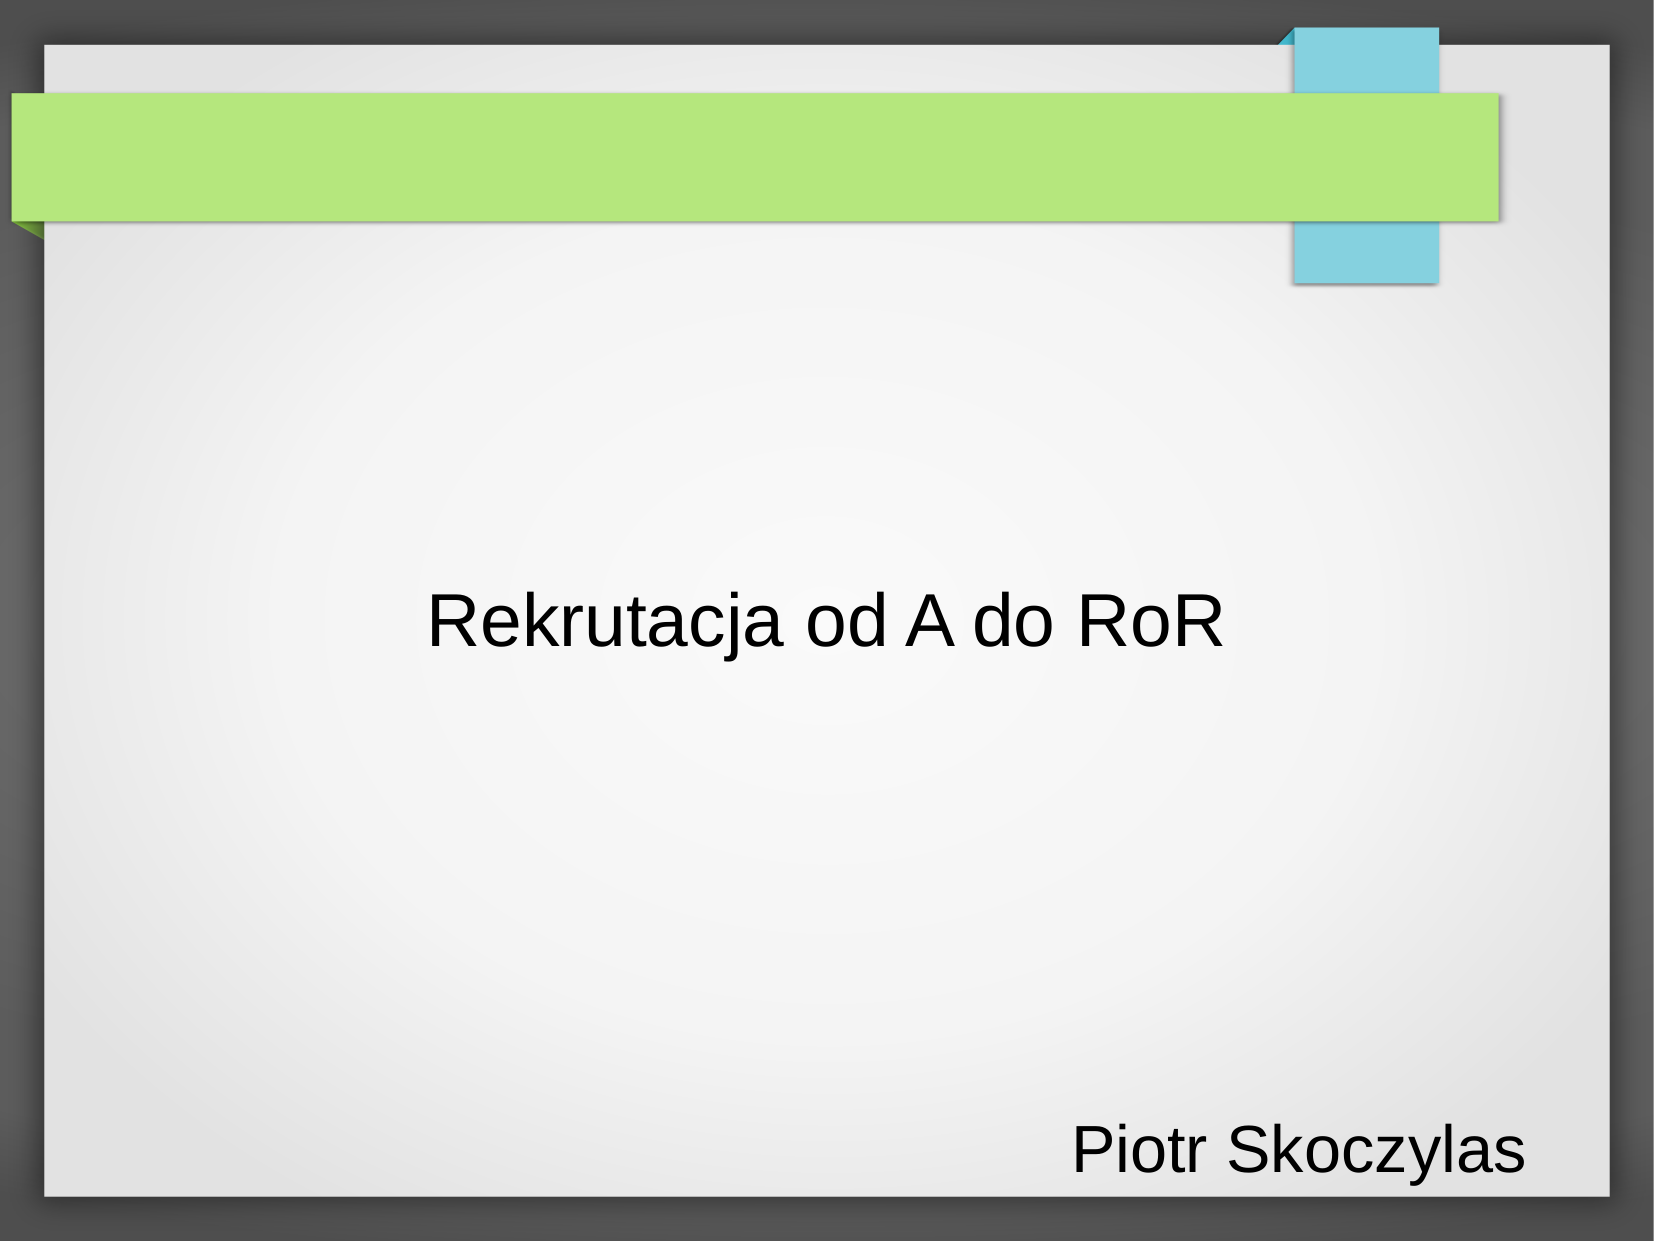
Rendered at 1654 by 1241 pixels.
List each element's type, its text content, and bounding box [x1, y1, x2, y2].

title Rekrutacja od A do RoR [82, 516, 1571, 724]
subtitle Piotr Skoczylas [944, 1062, 1654, 1236]
picture [0, 0, 1654, 1241]
